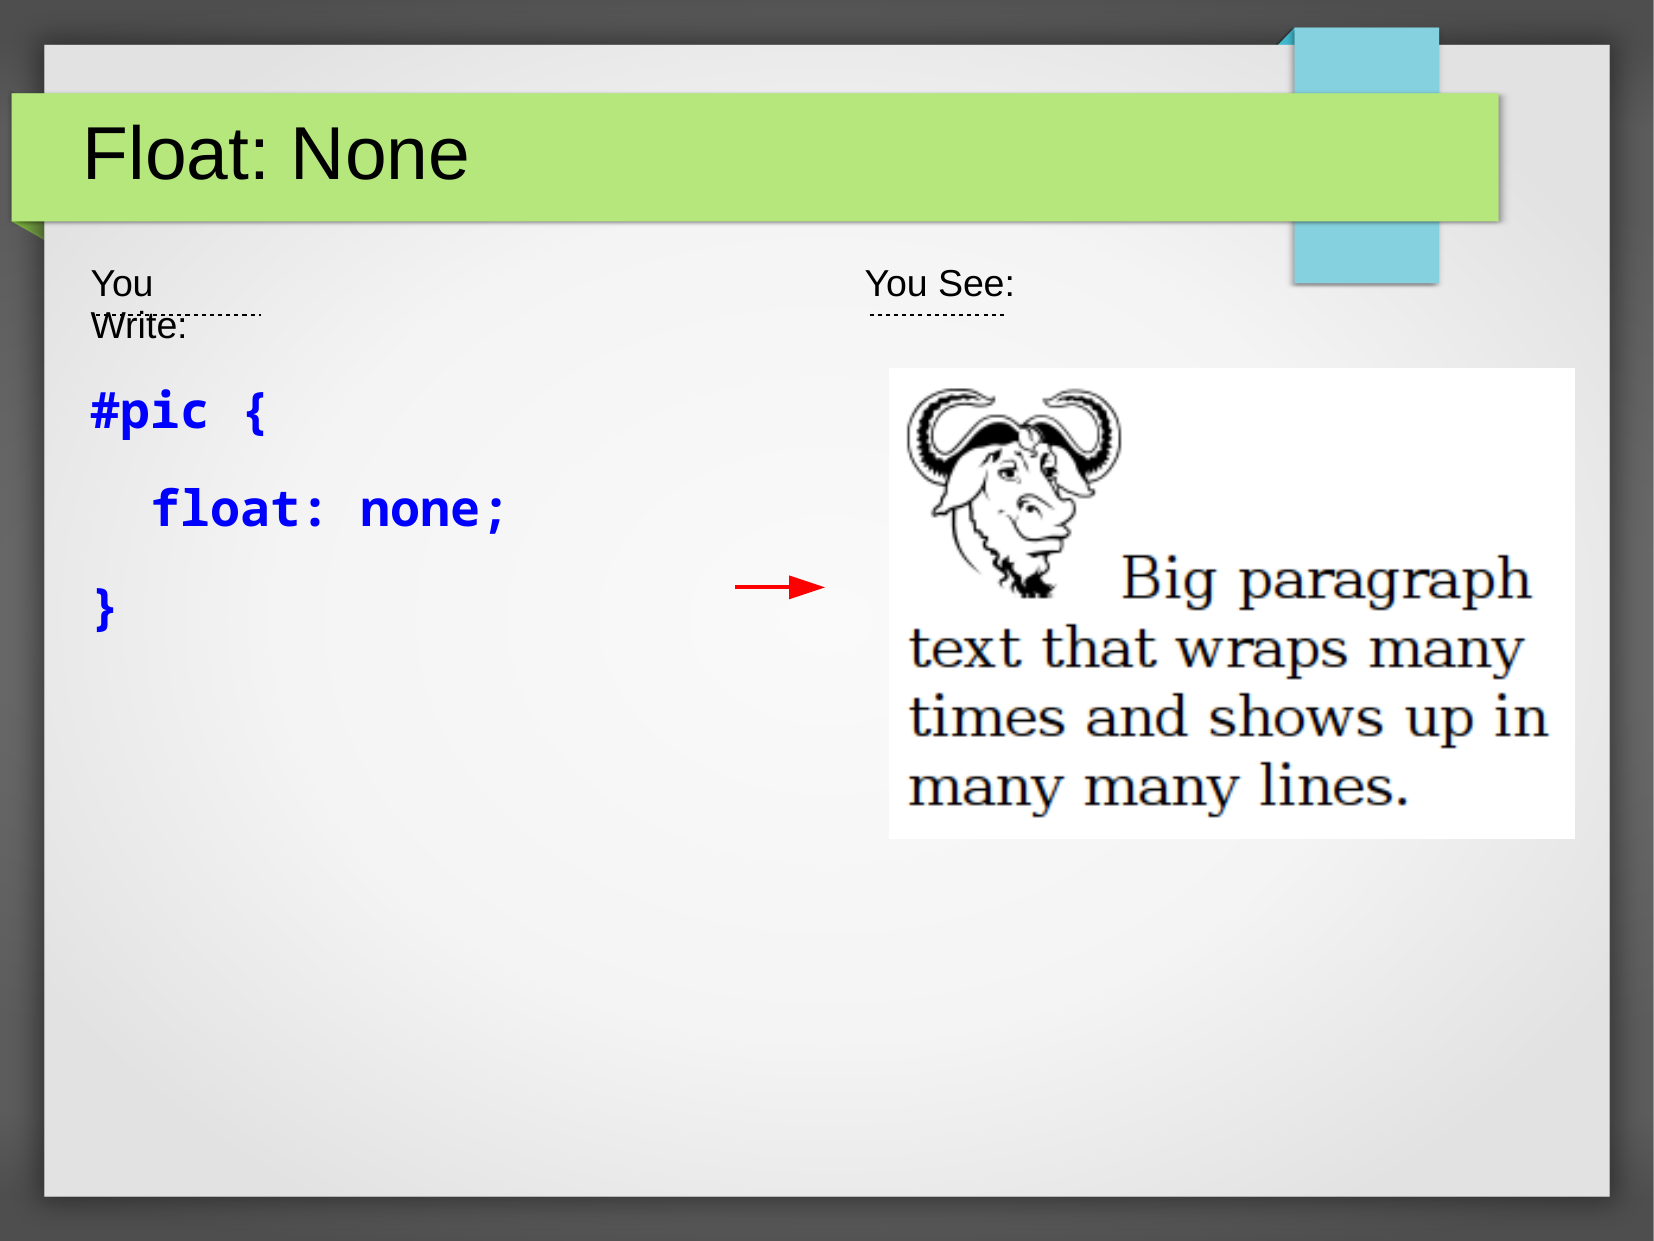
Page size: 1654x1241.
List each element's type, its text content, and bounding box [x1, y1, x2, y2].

list #pic { float: none; } [90, 375, 1040, 1156]
text_box You Write: [75, 255, 277, 313]
title Float: None [82, 94, 1264, 213]
text_box You See: [849, 255, 1030, 313]
picture [0, 0, 1654, 1241]
